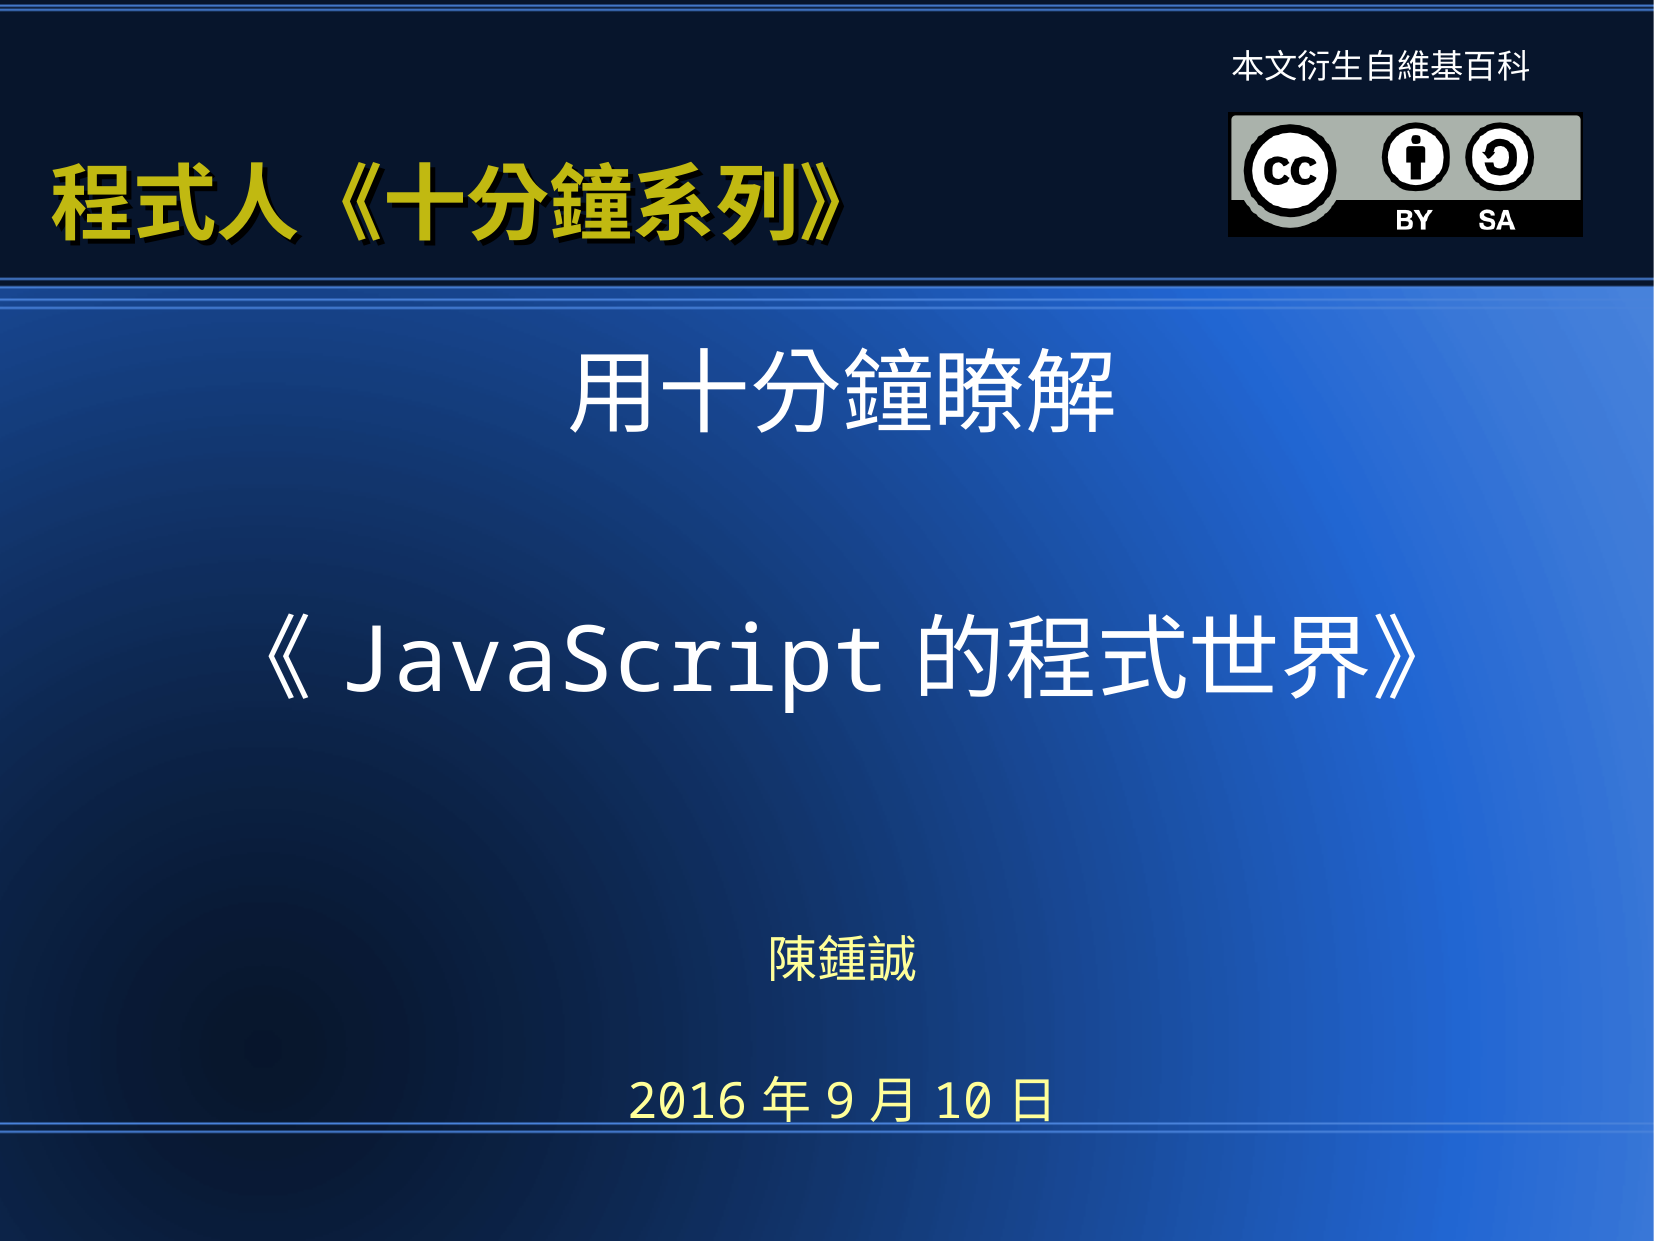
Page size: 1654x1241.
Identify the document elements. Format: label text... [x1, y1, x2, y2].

text_box 程式人《十分鐘系列》 [35, 129, 981, 444]
picture [0, 0, 1654, 1241]
text_box 本文衍生自維基百科 [1216, 32, 1622, 95]
subtitle 用十分鐘瞭解 《JavaScript的程式世界》 陳鍾誠 2016年9月10日 [59, 326, 1626, 1127]
